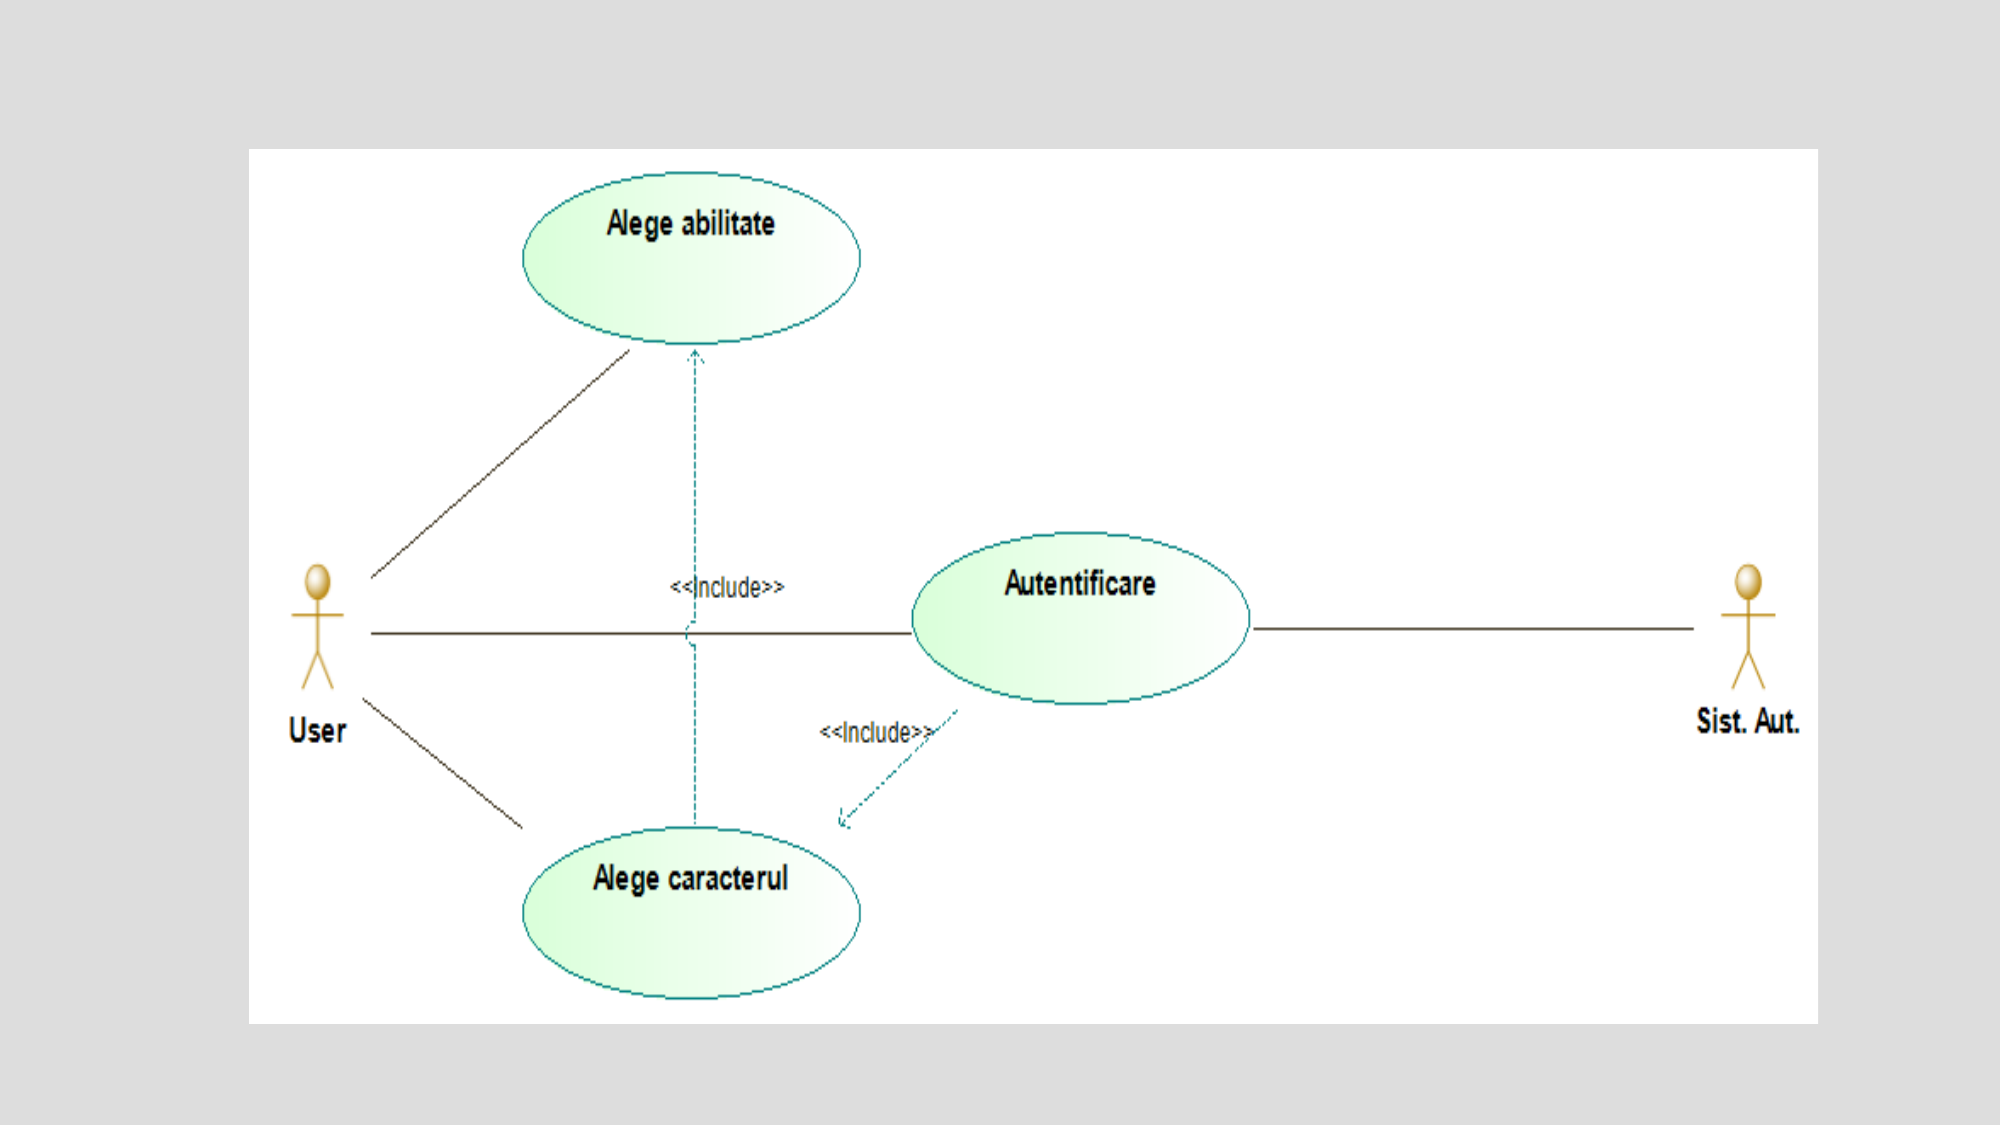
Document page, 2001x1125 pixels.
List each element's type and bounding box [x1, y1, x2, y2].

picture [249, 149, 1819, 1024]
